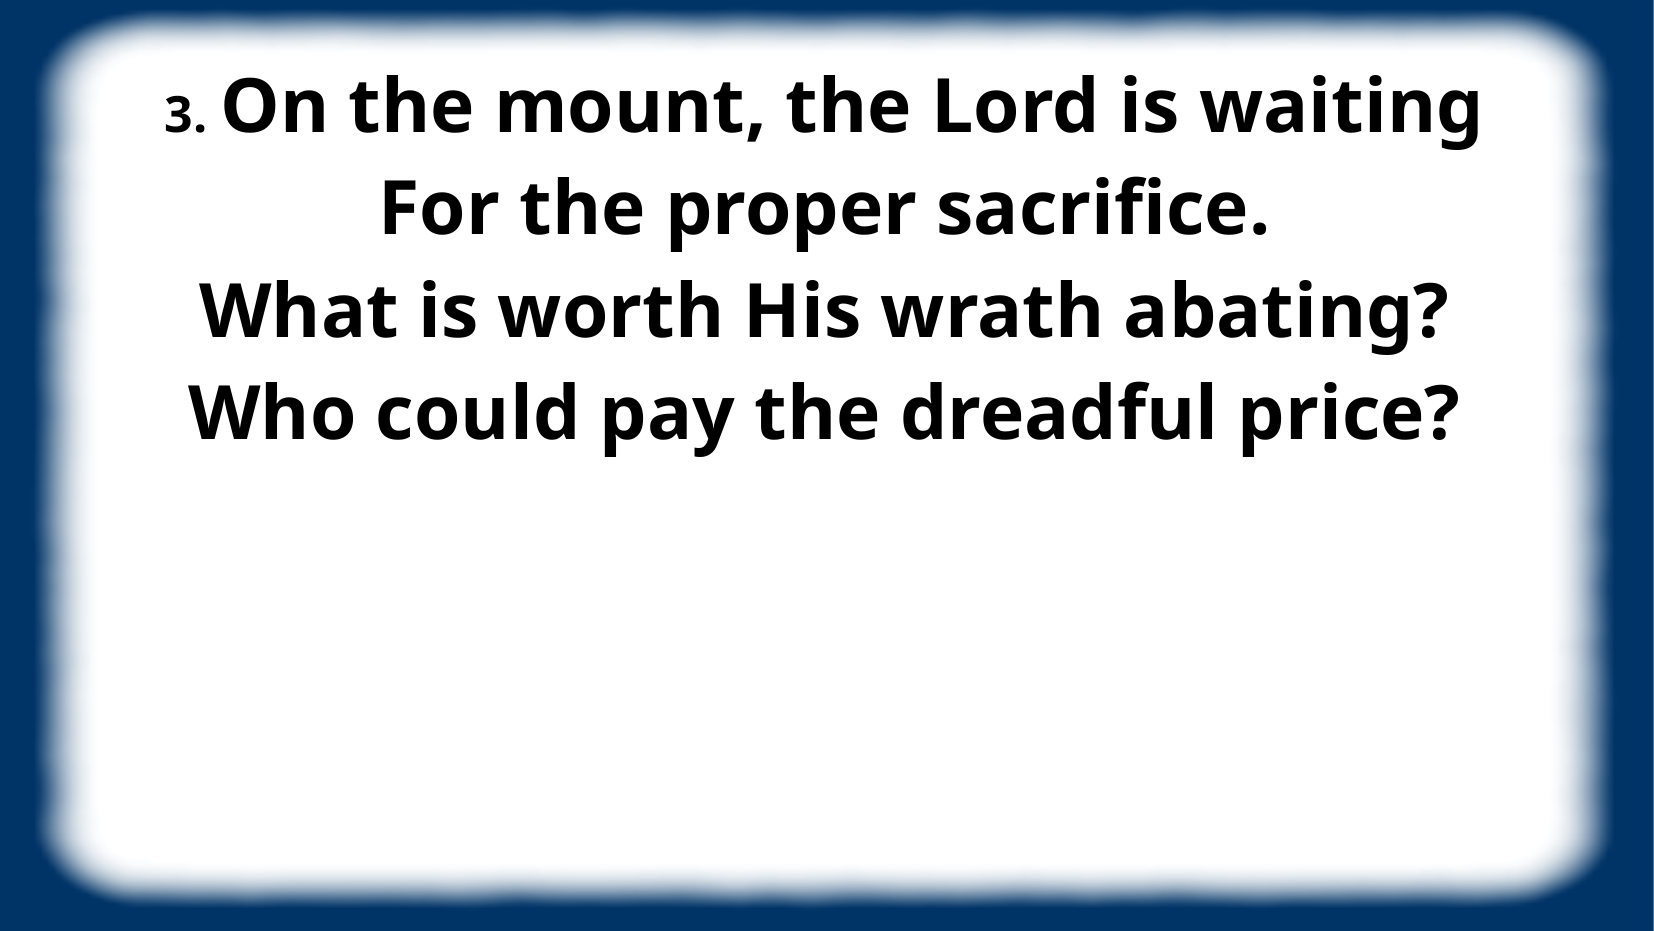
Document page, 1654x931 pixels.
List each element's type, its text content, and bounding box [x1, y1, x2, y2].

picture [0, 0, 1654, 931]
text_box 3. On the mount, the Lord is waiting For the proper sacrifice. What is worth His wrath abating? Who could pay the dreadful price? [120, 45, 1531, 460]
